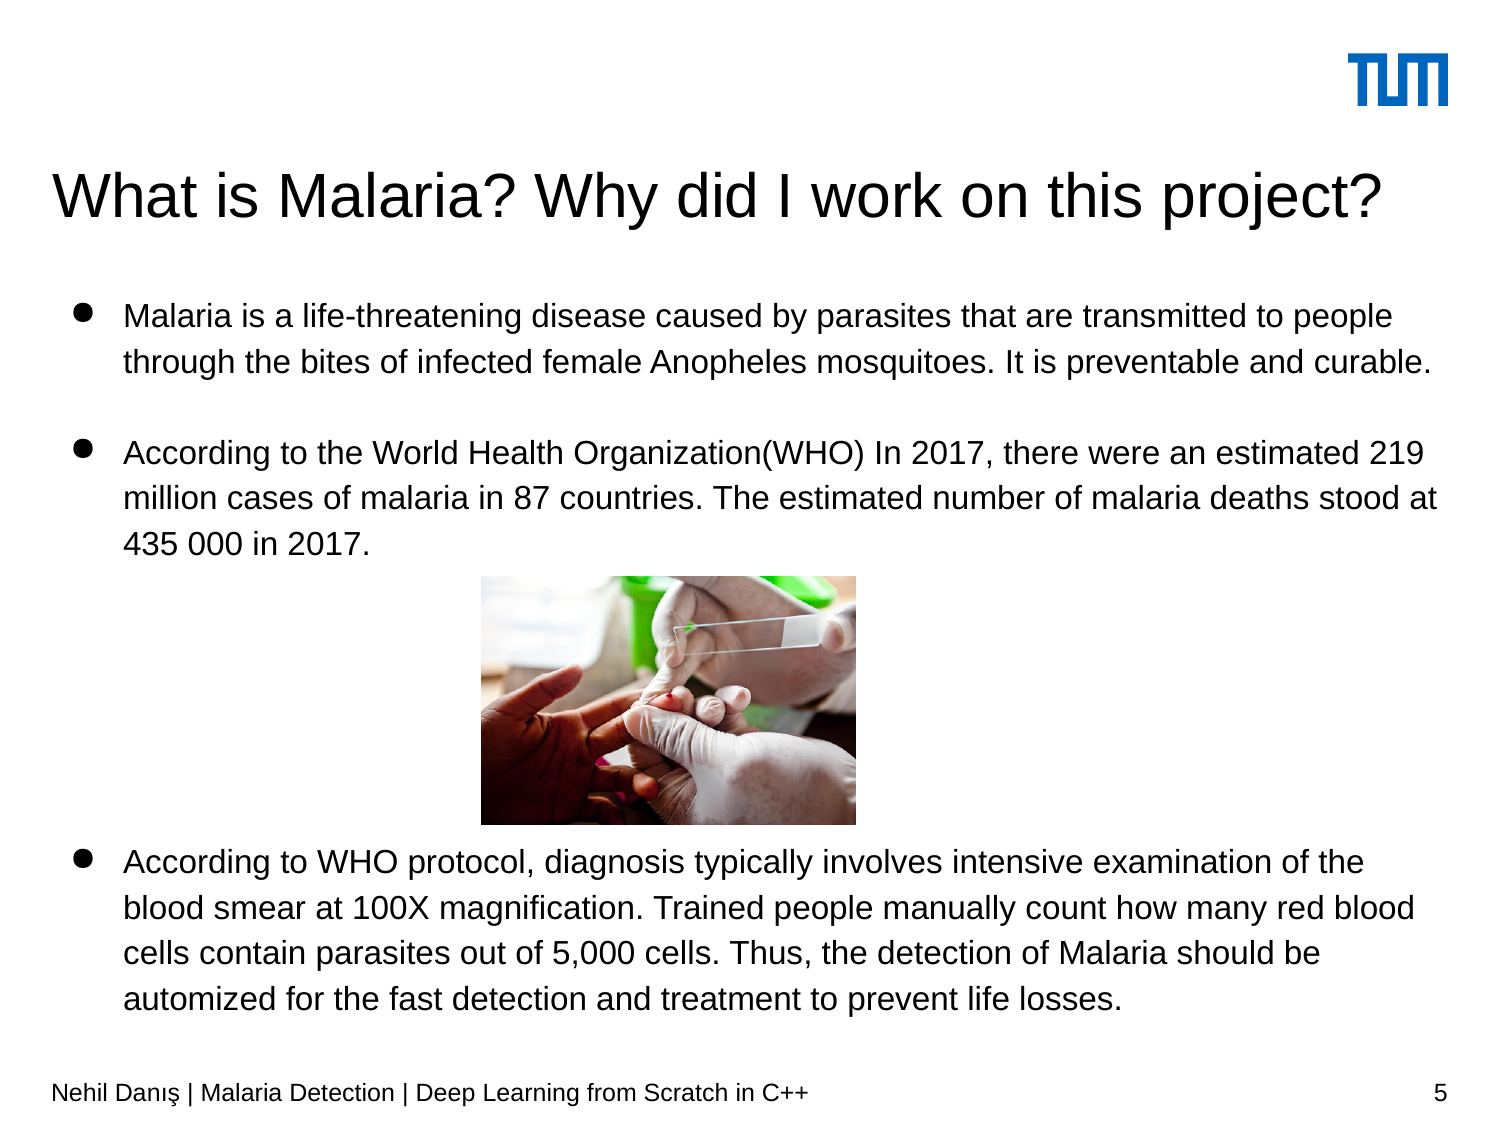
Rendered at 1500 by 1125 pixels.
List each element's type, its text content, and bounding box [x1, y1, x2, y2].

slide_number <number> [1112, 1061, 1448, 1122]
title What is Malaria? Why did I work on this project? [52, 163, 1449, 231]
footer Nehil Danış | Malaria Detection | Deep Learning from Scratch in C++ [51, 1061, 1112, 1122]
picture [481, 576, 856, 826]
list Malaria is a life-threatening disease caused by parasites that are transmitted to people through the bites of infected female Anopheles mosquitoes. It is preventable and curable. According to the World Health Organization(WHO) In 2017, there were an estimated 219 million cases of malaria in 87 countries. The estimated number of malaria deaths stood at 435 000 in 2017. According to WHO protocol, diagnosis typically involves intensive examination of the blood smear at 100X magnification. Trained people manually count how many red blood cells contain parasites out of 5,000 cells. Thus, the detection of Malaria should be automized for the fast detection and treatment to prevent life losses. [52, 289, 1449, 1060]
